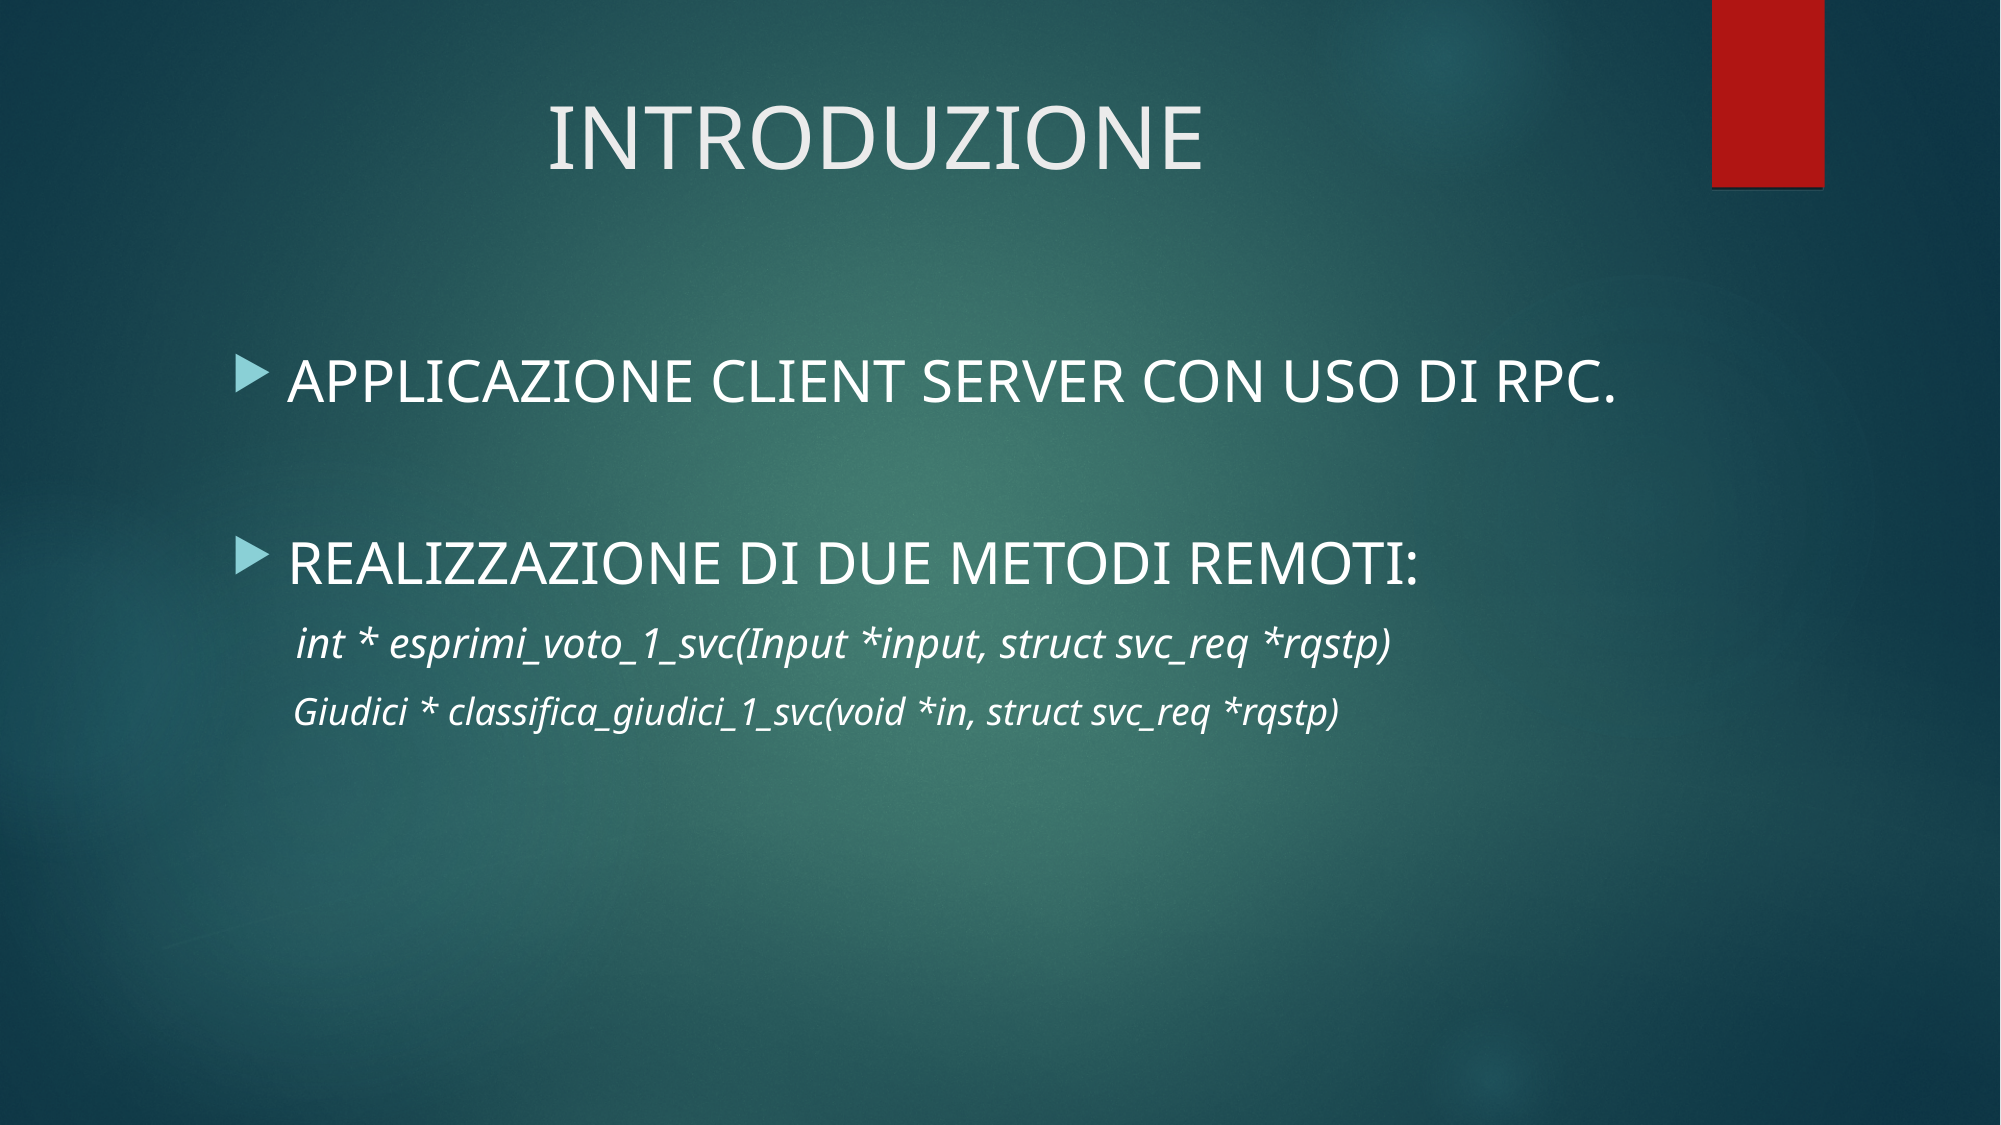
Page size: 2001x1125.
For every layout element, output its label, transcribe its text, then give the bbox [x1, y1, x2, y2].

picture [0, 0, 2001, 1125]
list APPLICAZIONE CLIENT SERVER CON USO DI RPC. REALIZZAZIONE DI DUE METODI REMOTI: int * esprimi_voto_1_svc(Input *input, struct svc_req *rqstp) Giudici * classifica_giudici_1_svc(void *in, struct svc_req *rqstp) [216, 336, 1685, 1025]
title INTRODUZIONE [106, 74, 1649, 304]
